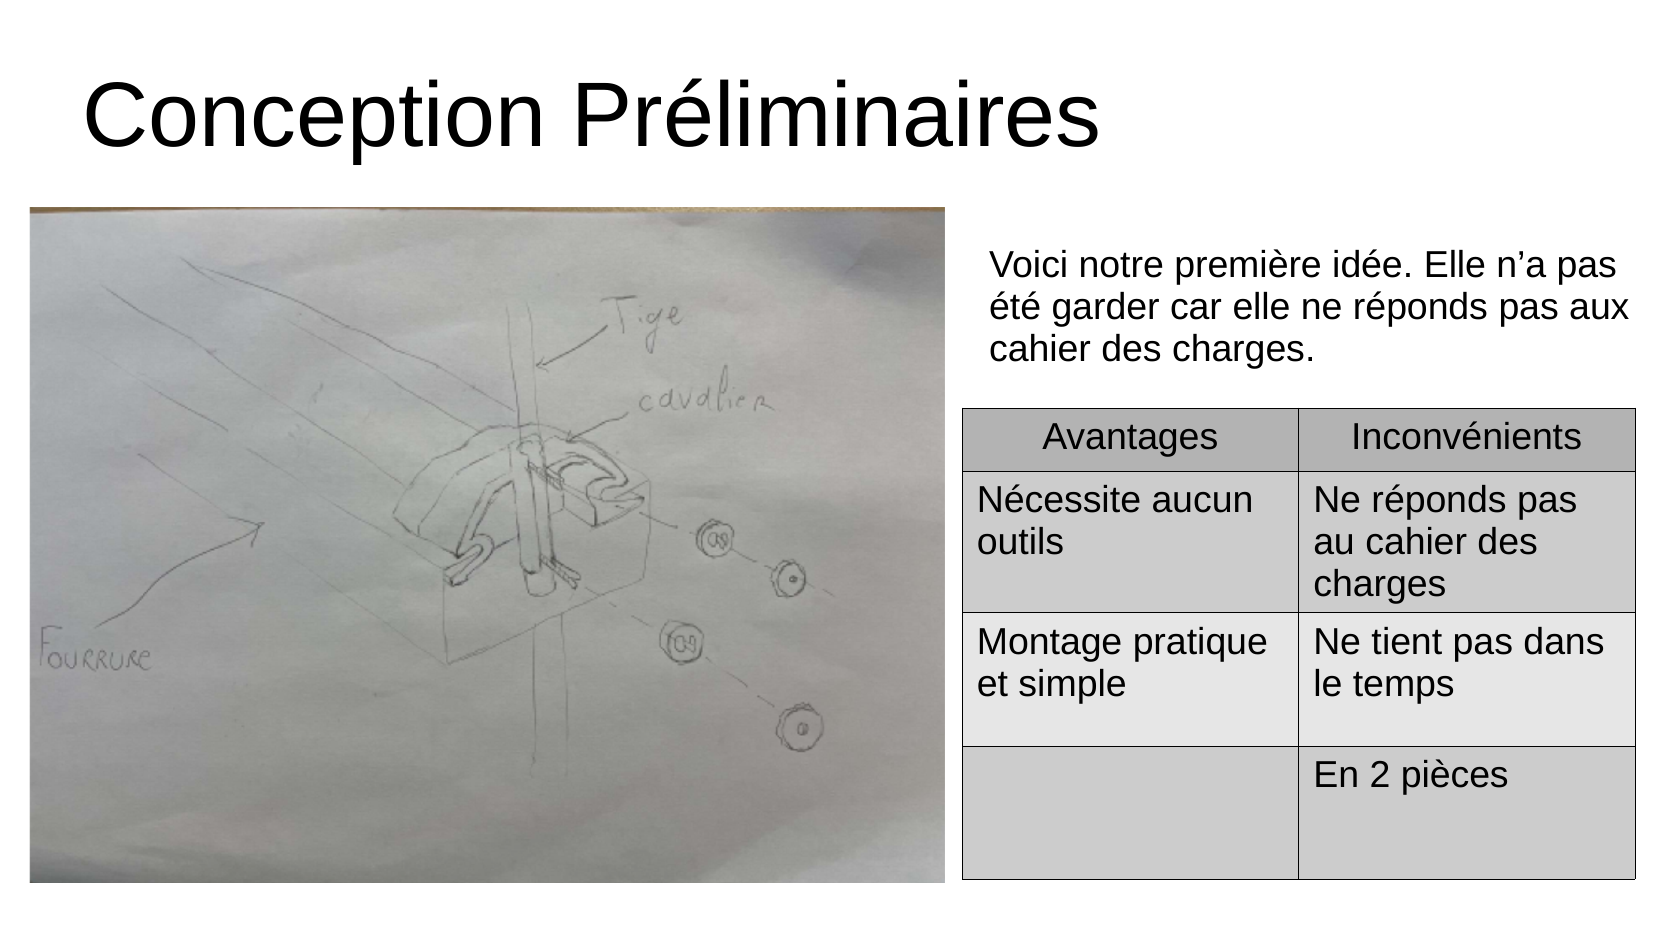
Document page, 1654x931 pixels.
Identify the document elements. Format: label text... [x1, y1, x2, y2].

table_cell Ne réponds pas au cahier des charges [1299, 472, 1635, 612]
table_header Inconvénients [1299, 409, 1635, 471]
title Conception Préliminaires [82, 37, 1571, 193]
table_cell Montage pratique et simple [963, 613, 1298, 746]
table_cell Nécessite aucun outils [963, 472, 1298, 612]
picture [29, 206, 945, 883]
table_cell Ne tient pas dans le temps [1299, 613, 1635, 746]
table_cell [963, 747, 1298, 879]
table_header Avantages [963, 409, 1298, 471]
text_box Voici notre première idée. Elle n’a pas été garder car elle ne réponds pas aux cahier des charges. [974, 236, 1654, 378]
table_cell En 2 pièces [1299, 747, 1635, 879]
